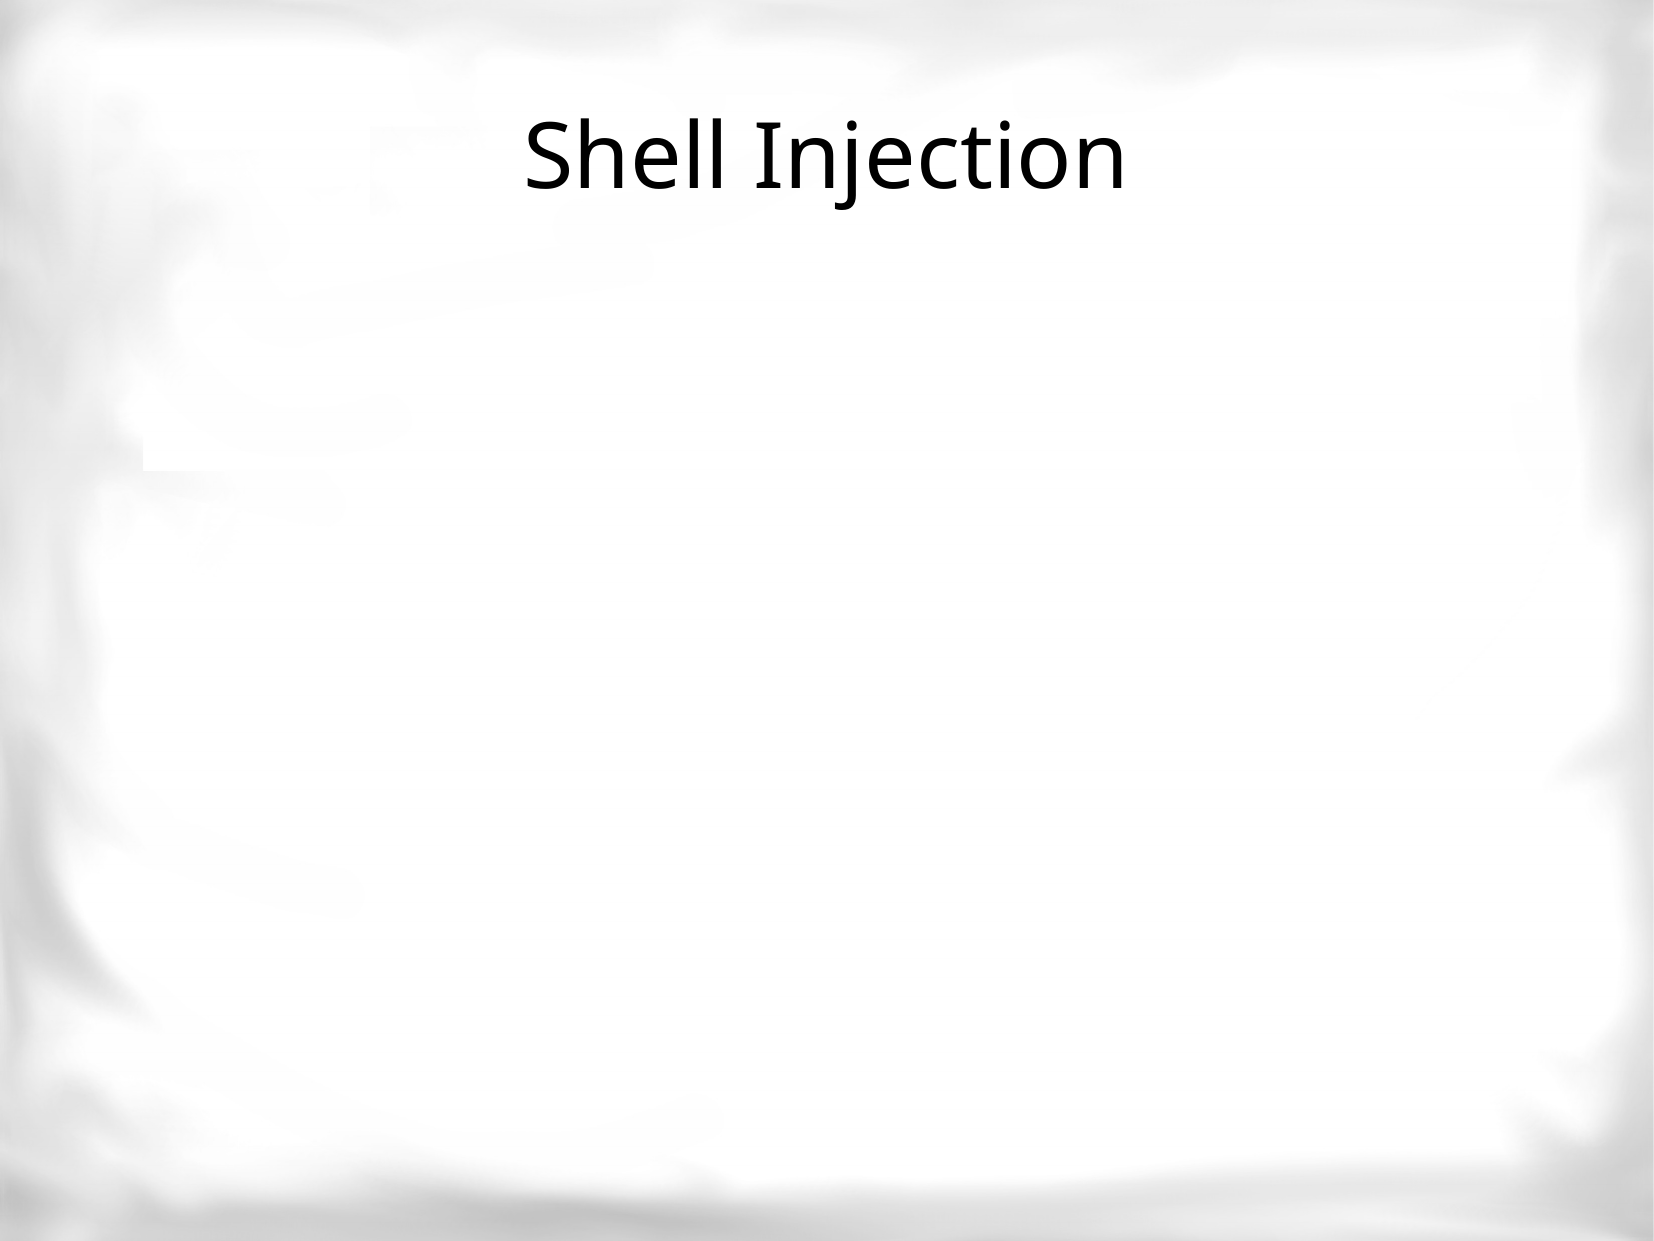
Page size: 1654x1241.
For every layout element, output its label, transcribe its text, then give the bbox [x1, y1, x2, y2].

title Shell Injection [82, 49, 1571, 257]
picture [0, 0, 1654, 1241]
